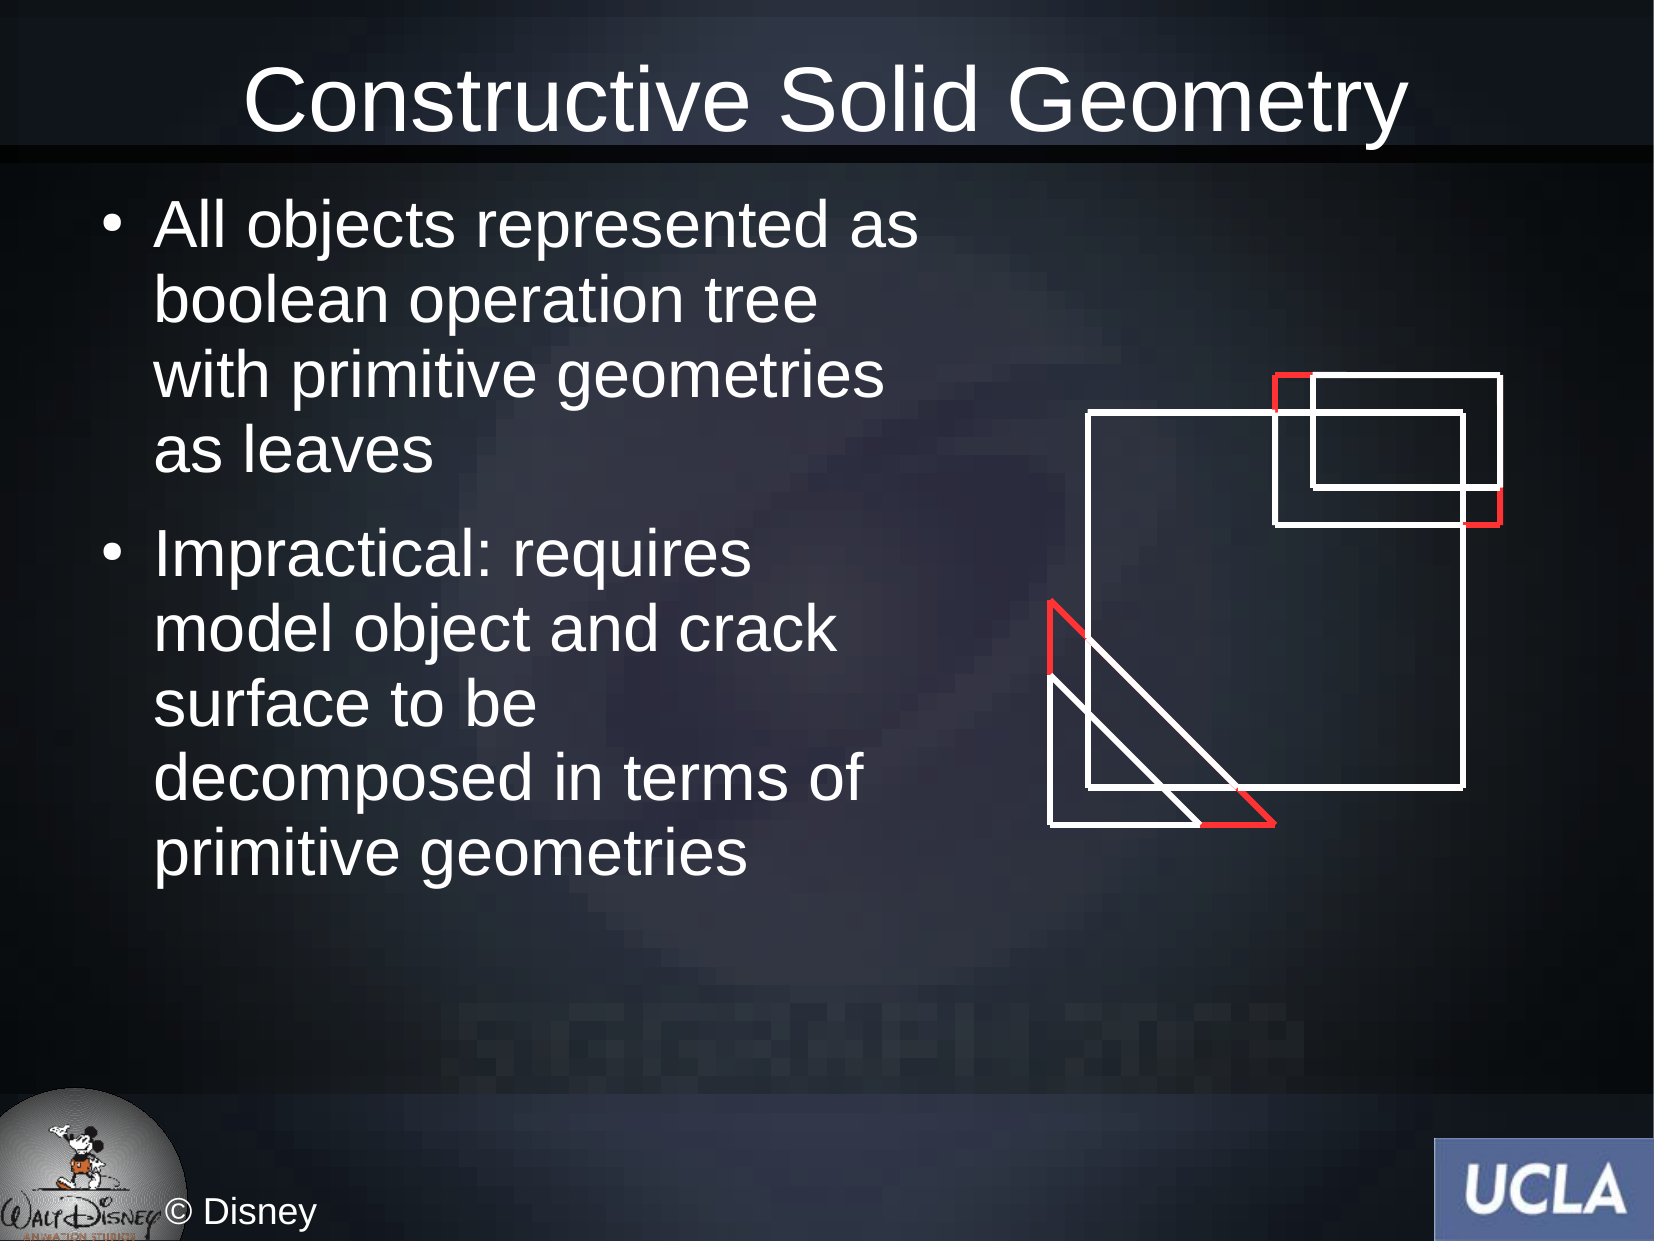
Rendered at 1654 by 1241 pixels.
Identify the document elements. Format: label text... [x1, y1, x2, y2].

list All objects represented as boolean operation tree with primitive geometries as leaves Impractical: requires model object and crack surface to be decomposed in terms of primitive geometries [82, 187, 938, 1073]
picture [0, 0, 1654, 1241]
title Constructive Solid Geometry [82, 48, 1571, 152]
